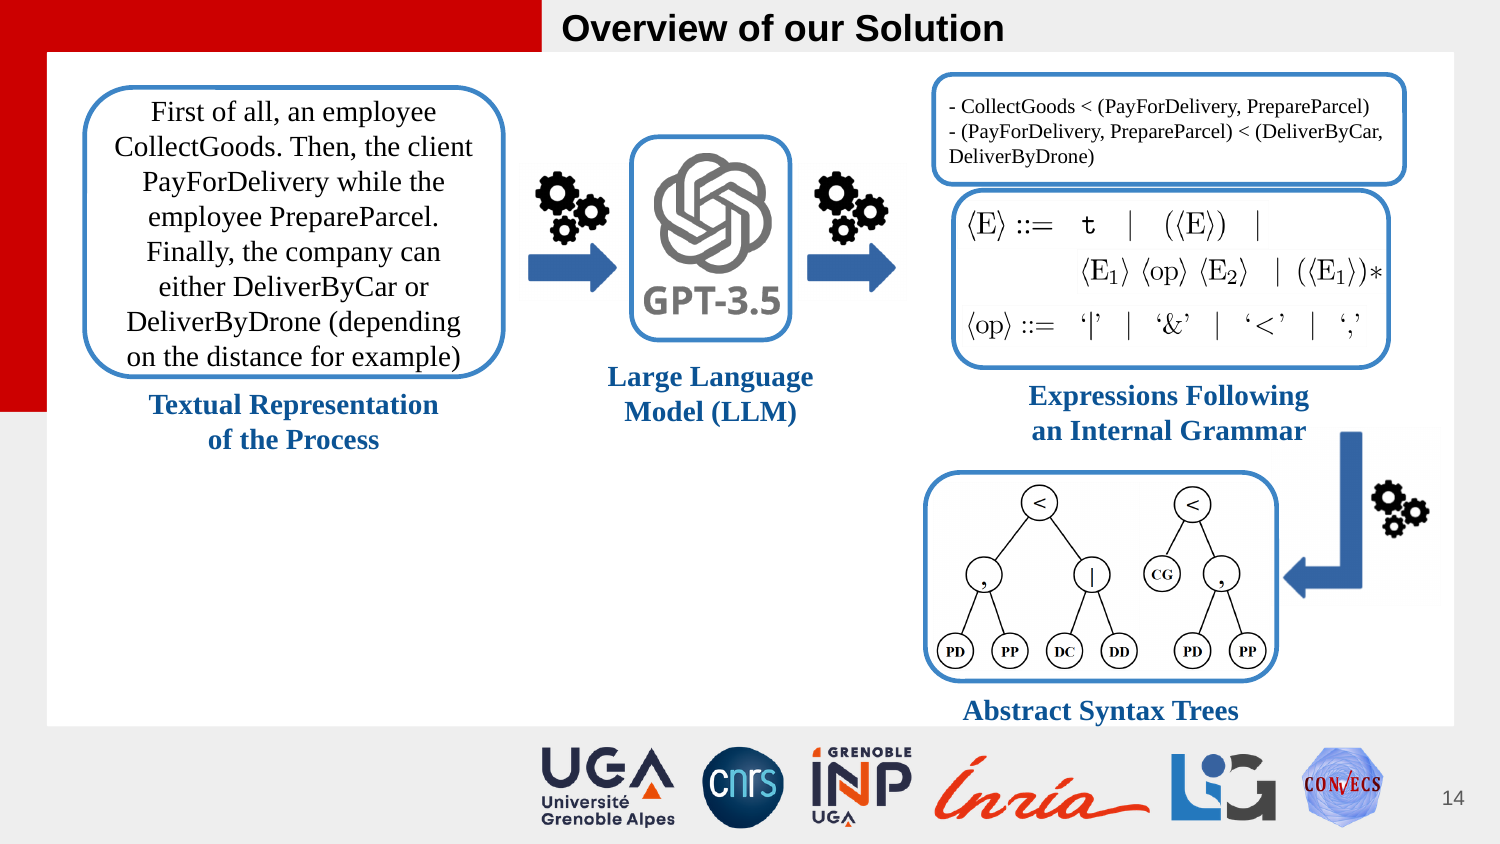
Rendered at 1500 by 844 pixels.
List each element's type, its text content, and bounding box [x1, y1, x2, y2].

text_box Expressions Following an Internal Grammar [1006, 359, 1332, 464]
text_box Overview of our Solution [546, 0, 1441, 55]
picture [0, 0, 1500, 844]
text_box Textual Representation of the Process [26, 393, 562, 448]
text_box - CollectGoods < (PayForDelivery, PrepareParcel) - (PayForDelivery, PrepareParcel) < (DeliverByCar, DeliverByDrone) [937, 77, 1402, 181]
slide_number <numéro> [1389, 764, 1480, 830]
text_box Abstract Syntax Trees [938, 681, 1264, 736]
text_box Large Language Model (LLM) [586, 340, 836, 444]
text_box First of all, an employee CollectGoods. Then, the client PayForDelivery while the employee PrepareParcel. Finally, the company can either DeliverByCar or DeliverByDrone (depending on the distance for example) [84, 87, 504, 377]
